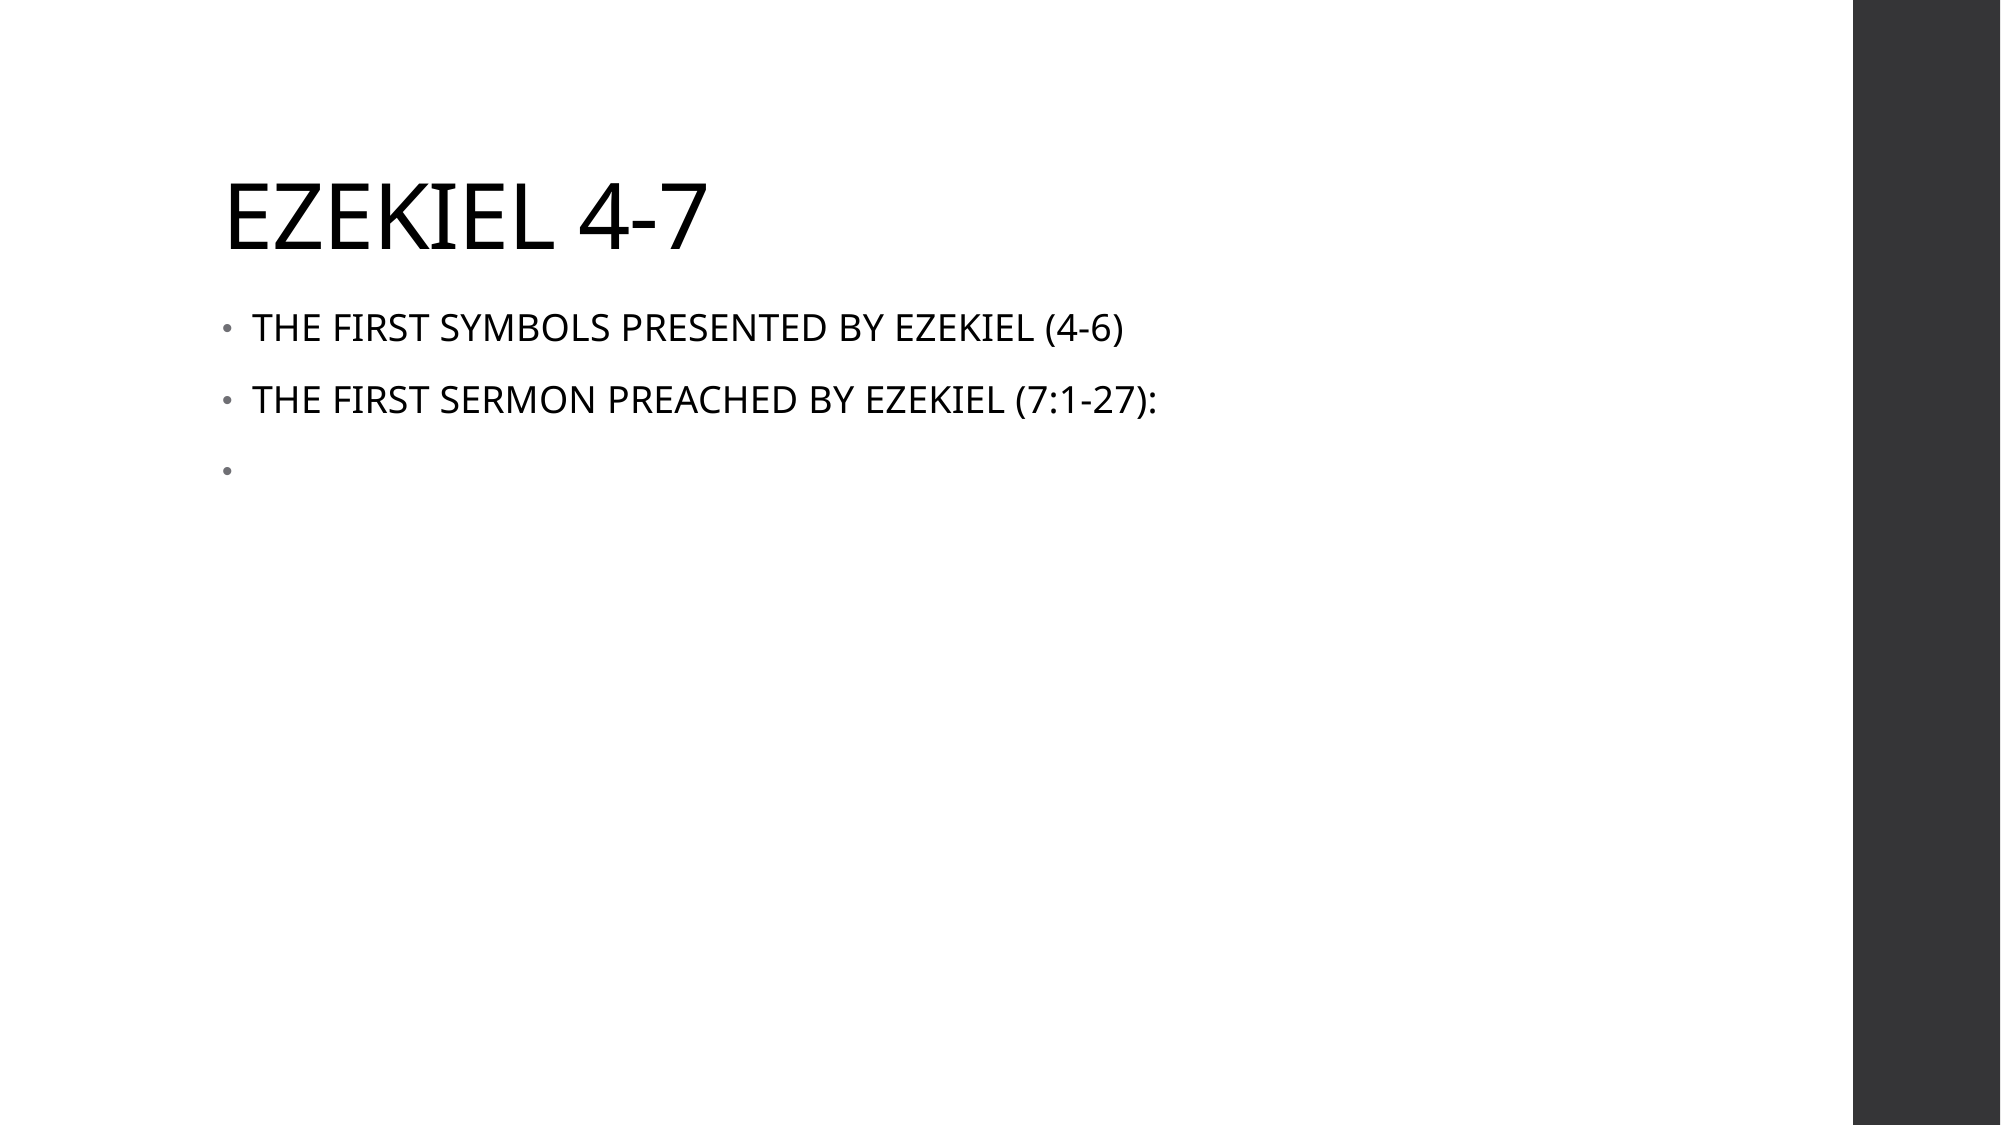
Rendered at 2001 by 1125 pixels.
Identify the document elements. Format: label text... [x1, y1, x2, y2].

list THE FIRST SYMBOLS PRESENTED BY EZEKIEL (4-6) THE FIRST SERMON PREACHED BY EZEKIEL (7:1-27): [206, 299, 1617, 1014]
title EZEKIEL 4-7 [206, 60, 1797, 278]
